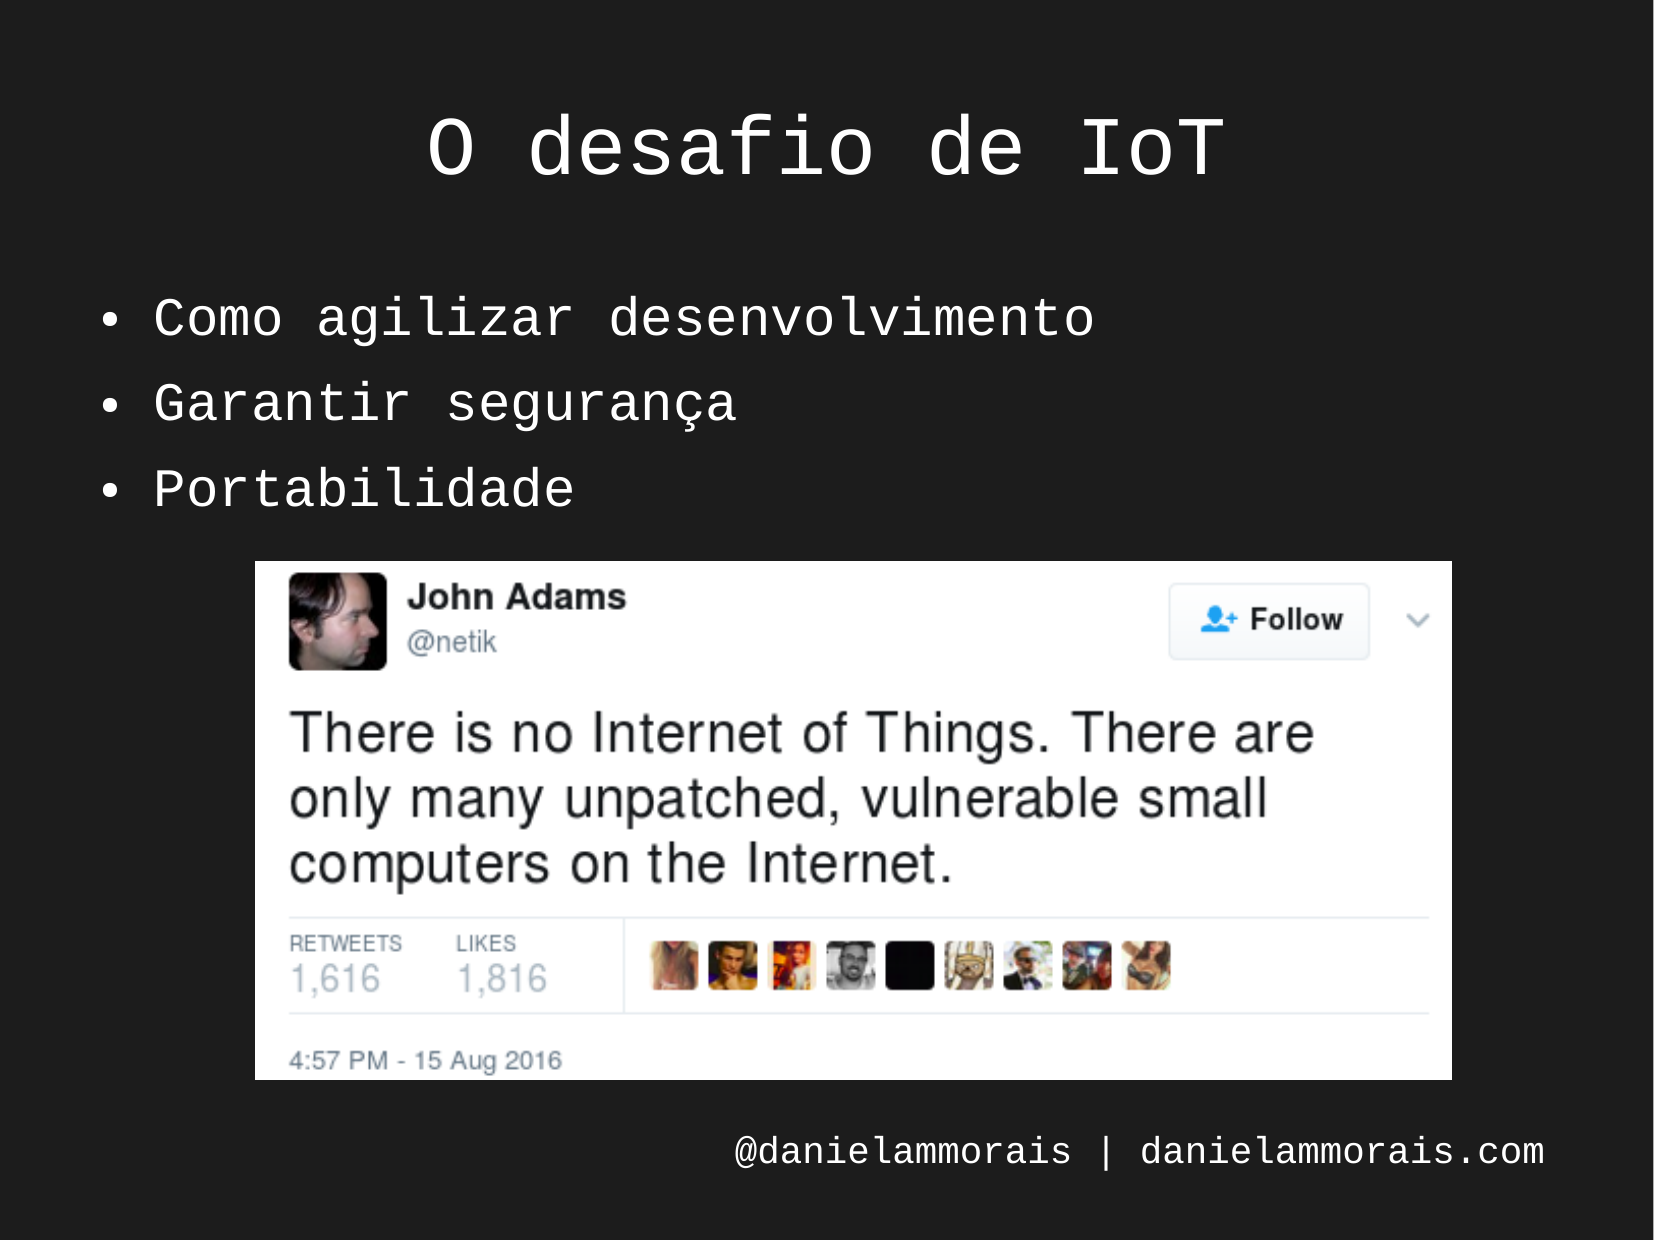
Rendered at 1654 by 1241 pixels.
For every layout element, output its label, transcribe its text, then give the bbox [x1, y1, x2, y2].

title O desafio de IoT [82, 49, 1571, 257]
text_box @danielammorais | danielammorais.com [720, 1125, 1654, 1226]
list Como agilizar desenvolvimento Garantir segurança Portabilidade [82, 290, 1571, 1010]
picture [255, 561, 1452, 1081]
